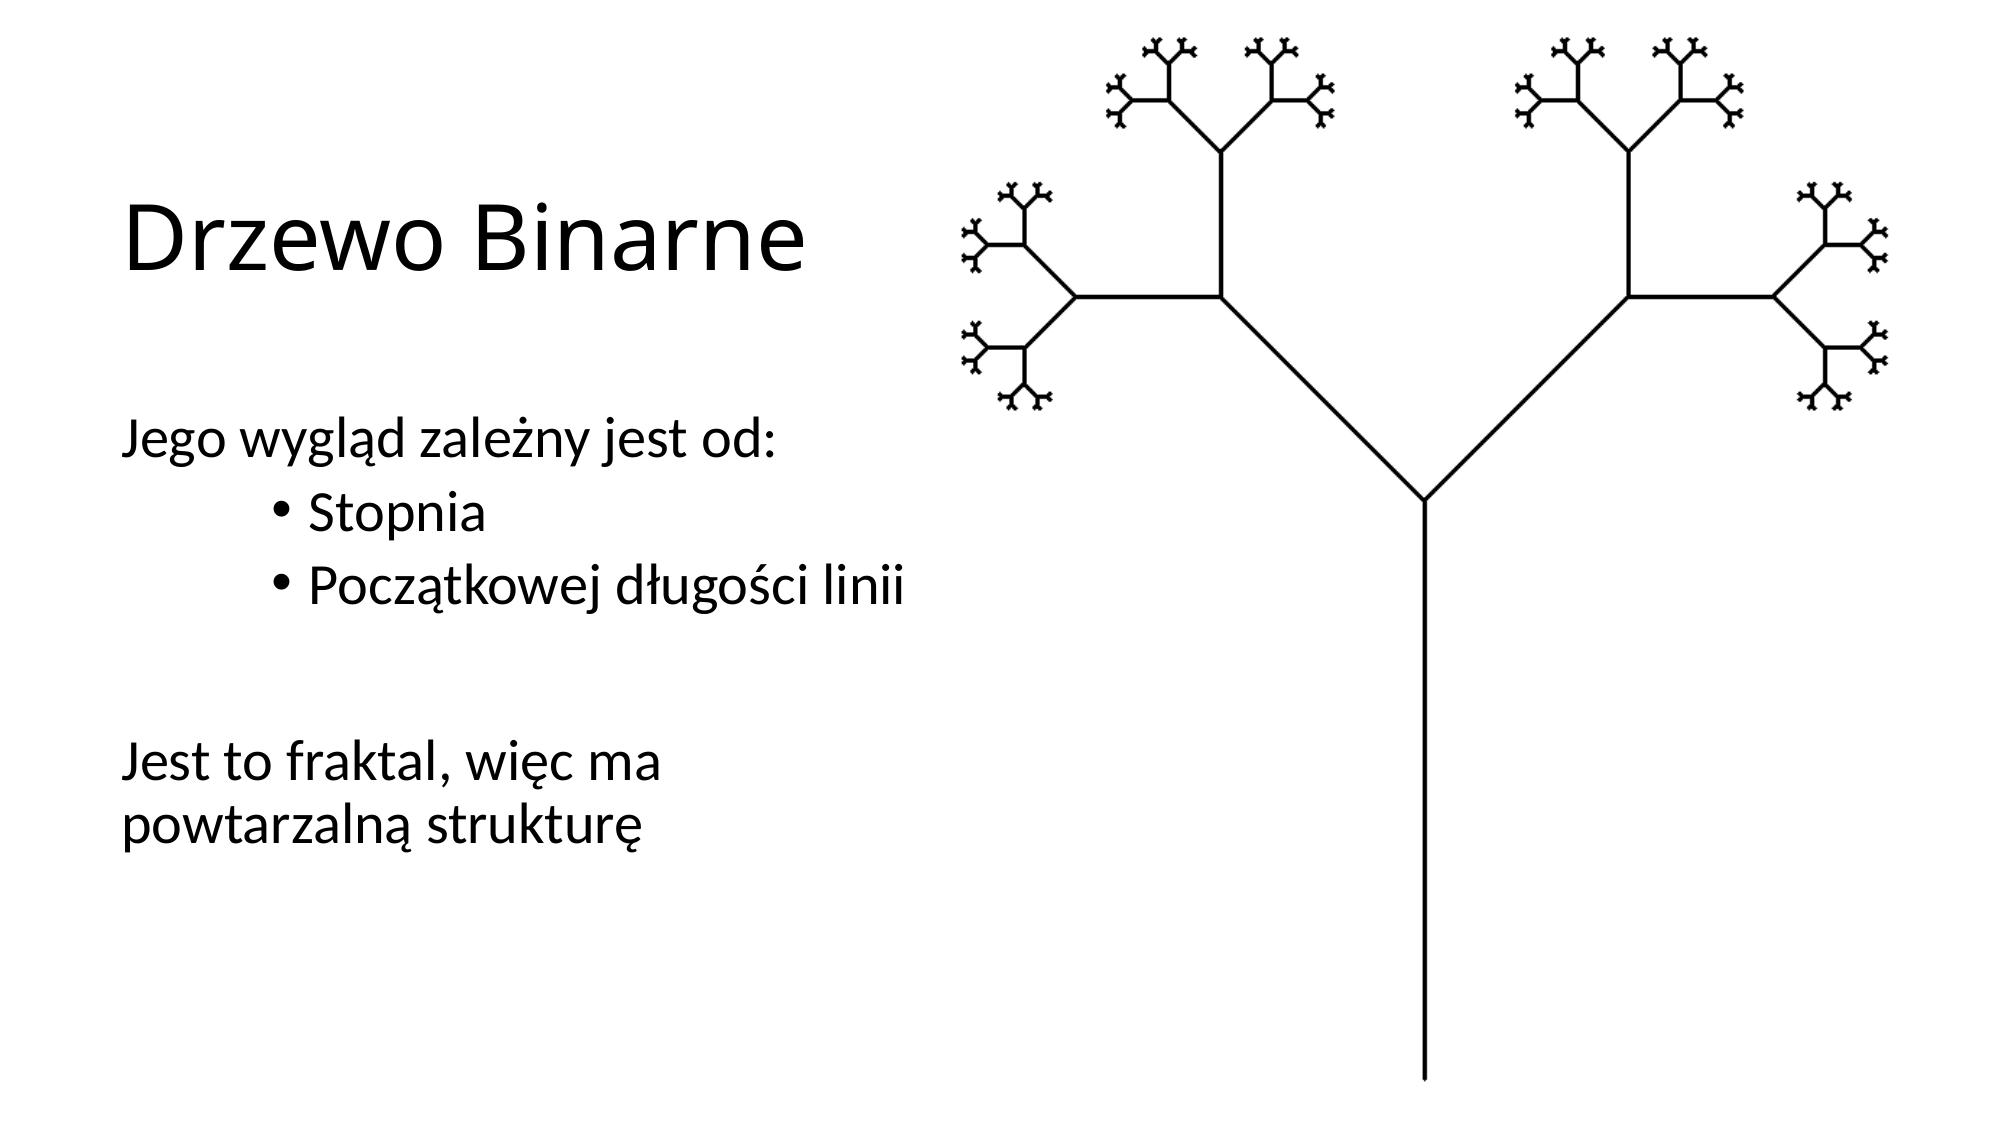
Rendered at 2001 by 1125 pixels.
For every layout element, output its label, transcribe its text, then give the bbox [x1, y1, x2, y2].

picture [959, 29, 1894, 1096]
list Jego wygląd zależny jest od: Stopnia Początkowej długości linii Jest to fraktal, więc ma powtarzalną strukturę [106, 399, 948, 1021]
title Drzewo Binarne [106, 103, 948, 379]
